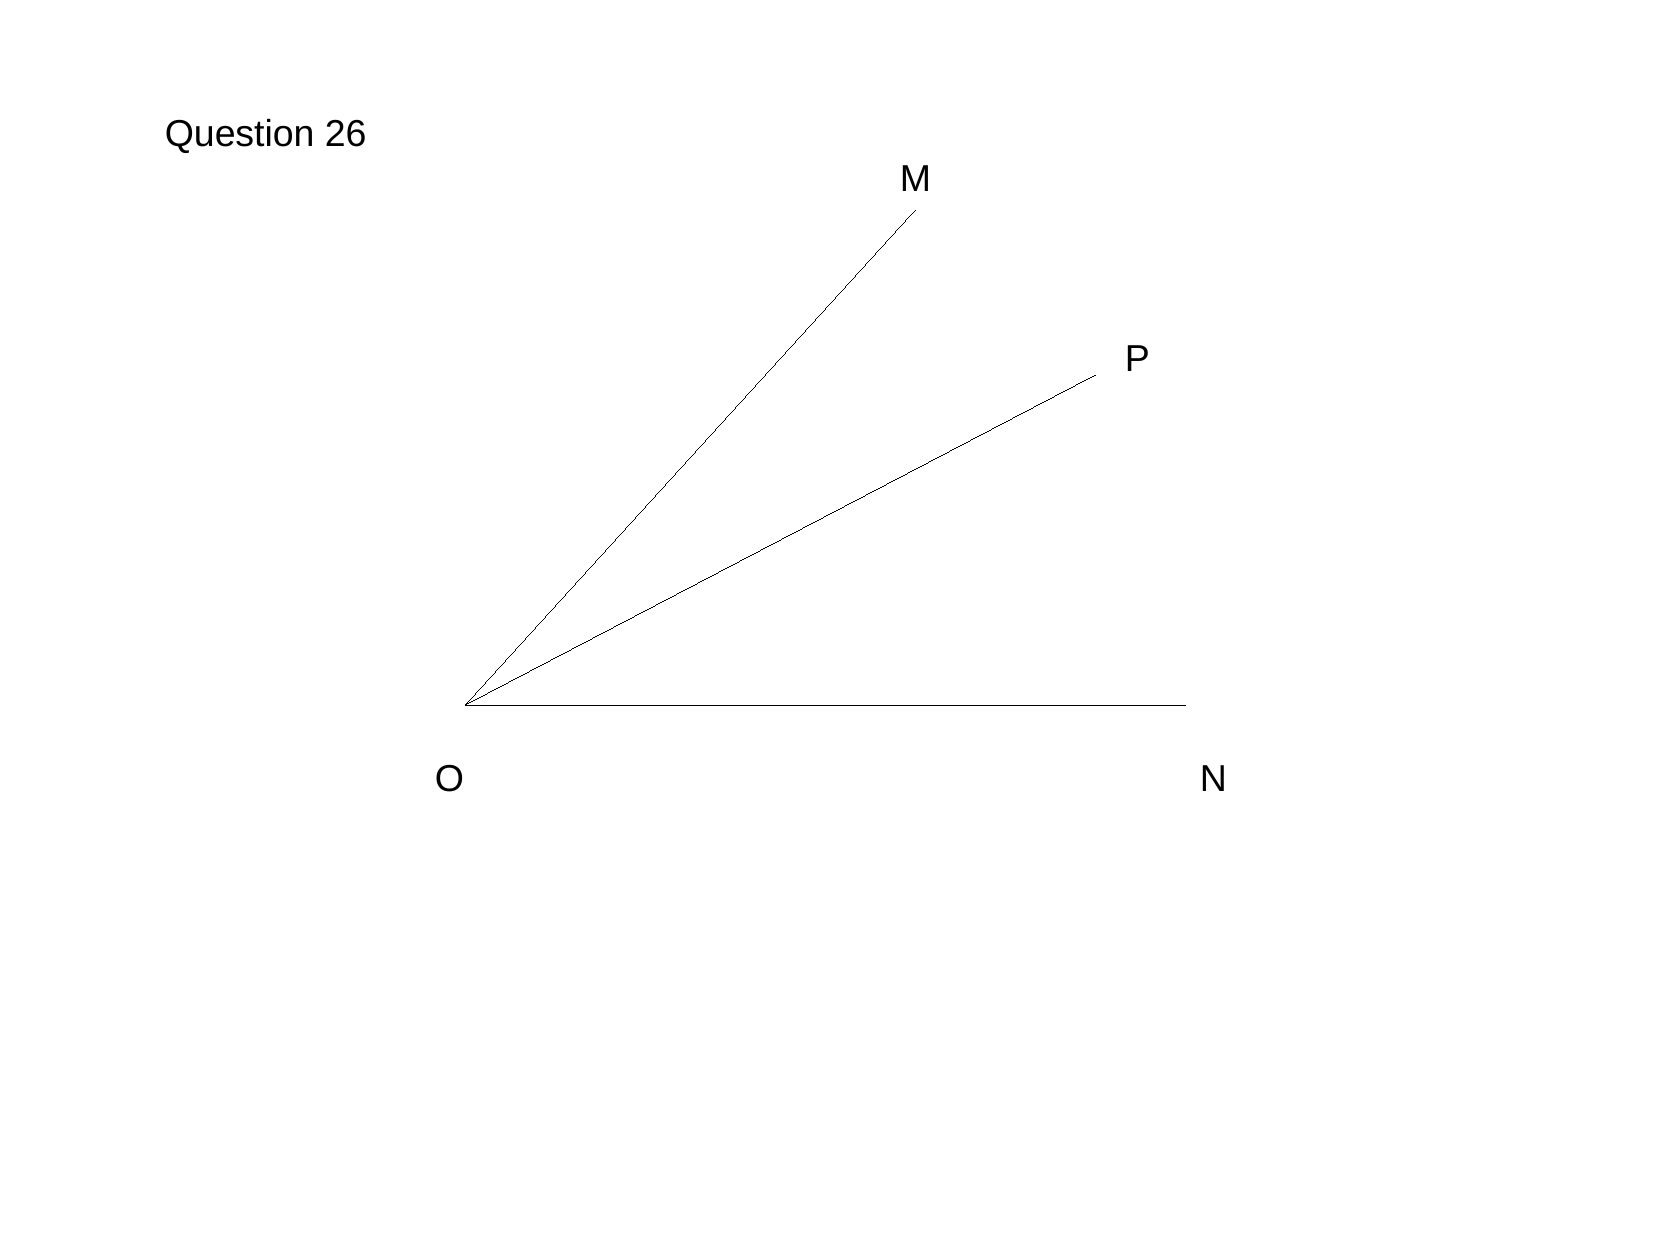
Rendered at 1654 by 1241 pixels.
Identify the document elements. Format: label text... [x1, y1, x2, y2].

text_box Question 26 [150, 105, 382, 162]
text_box O [420, 750, 479, 849]
text_box M [885, 150, 946, 249]
text_box N [1185, 750, 1242, 807]
text_box P [1110, 330, 1165, 429]
